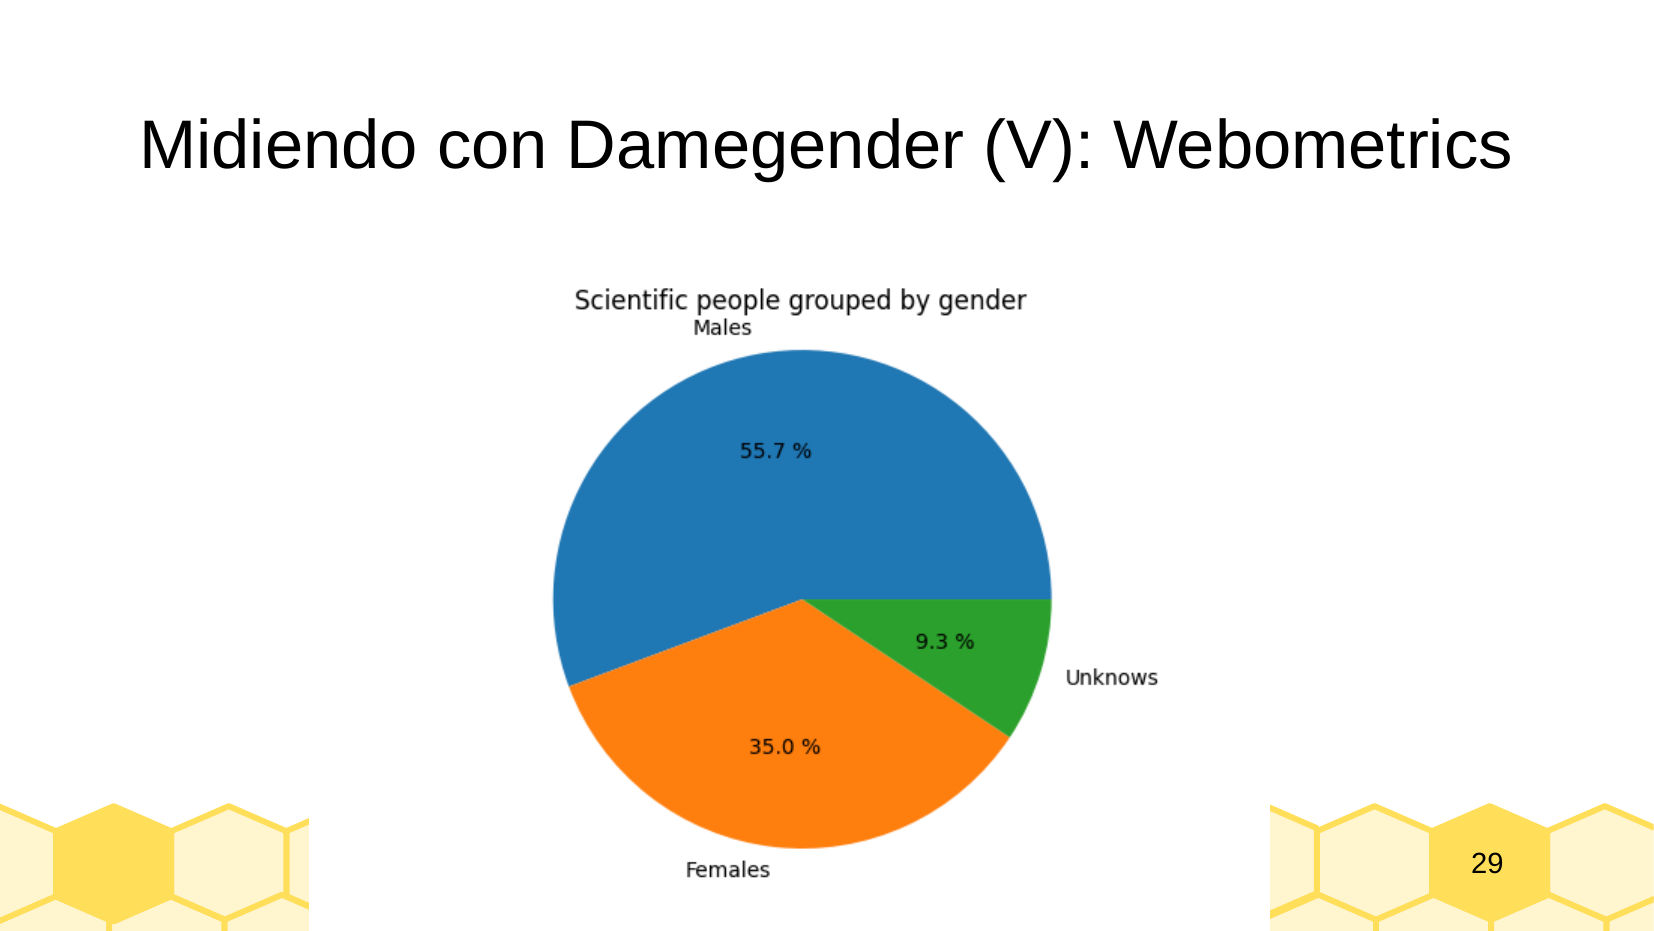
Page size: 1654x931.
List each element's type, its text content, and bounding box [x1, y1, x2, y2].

picture [309, 236, 1270, 931]
title Midiendo con Damegender (V): Webometrics [88, 70, 1565, 219]
